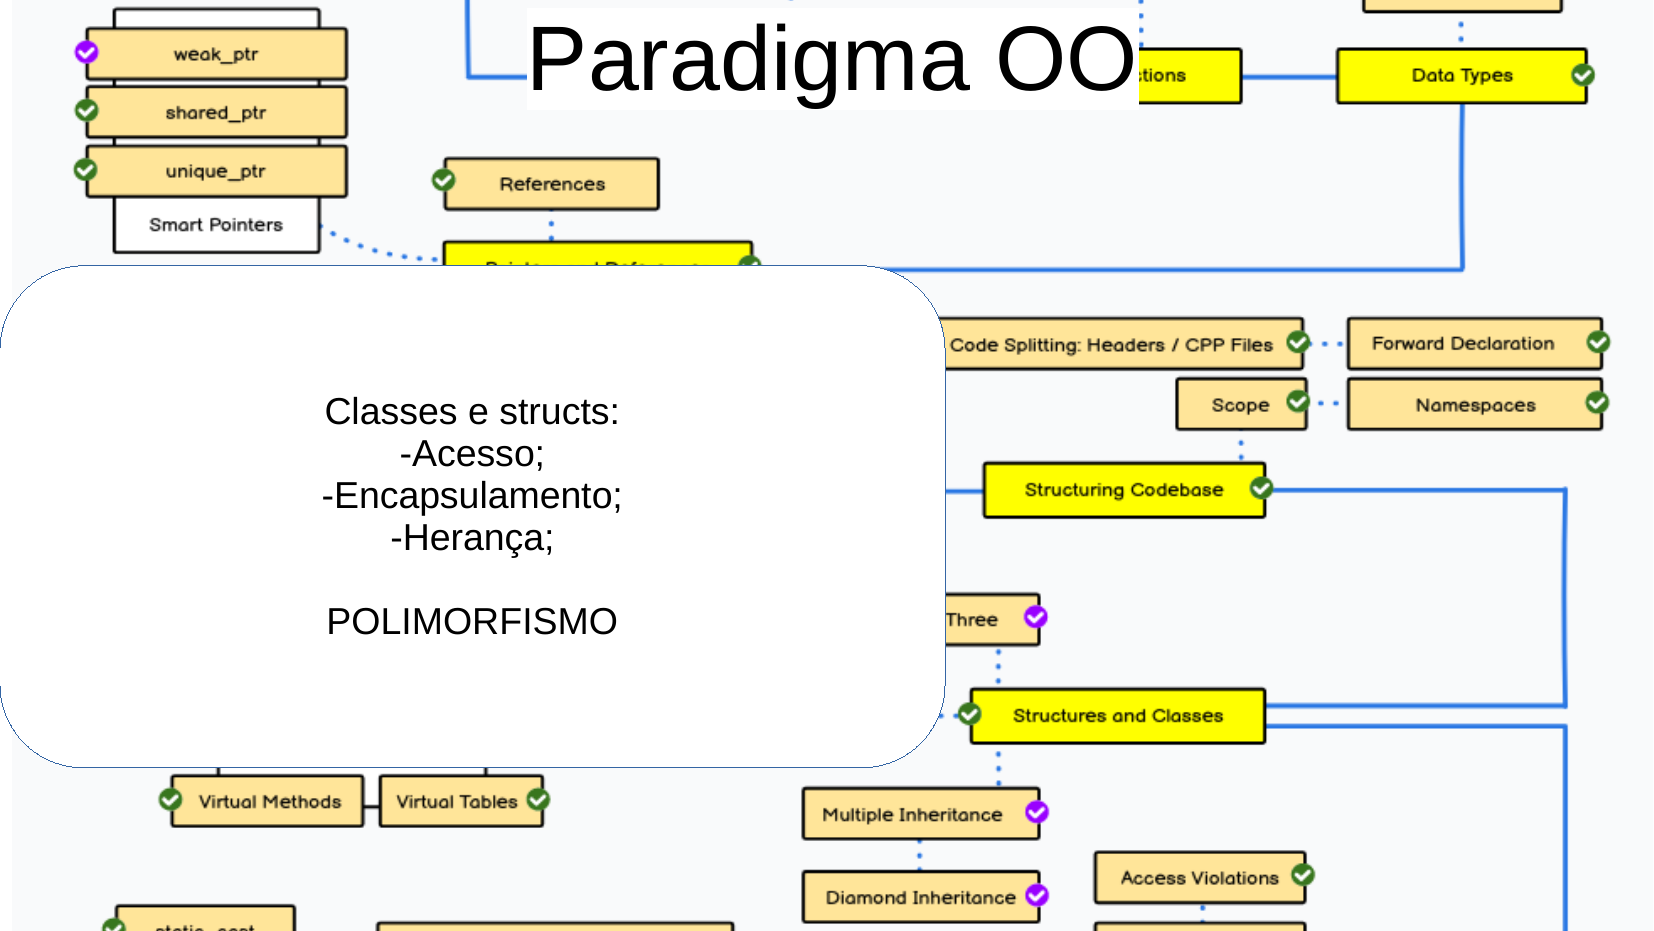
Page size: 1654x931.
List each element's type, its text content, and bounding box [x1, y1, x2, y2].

text_box Classes e structs: -Acesso; -Encapsulamento; -Herança; POLIMORFISMO [0, 265, 946, 768]
picture [12, 0, 1654, 931]
title Paradigma OO [88, 0, 1577, 119]
